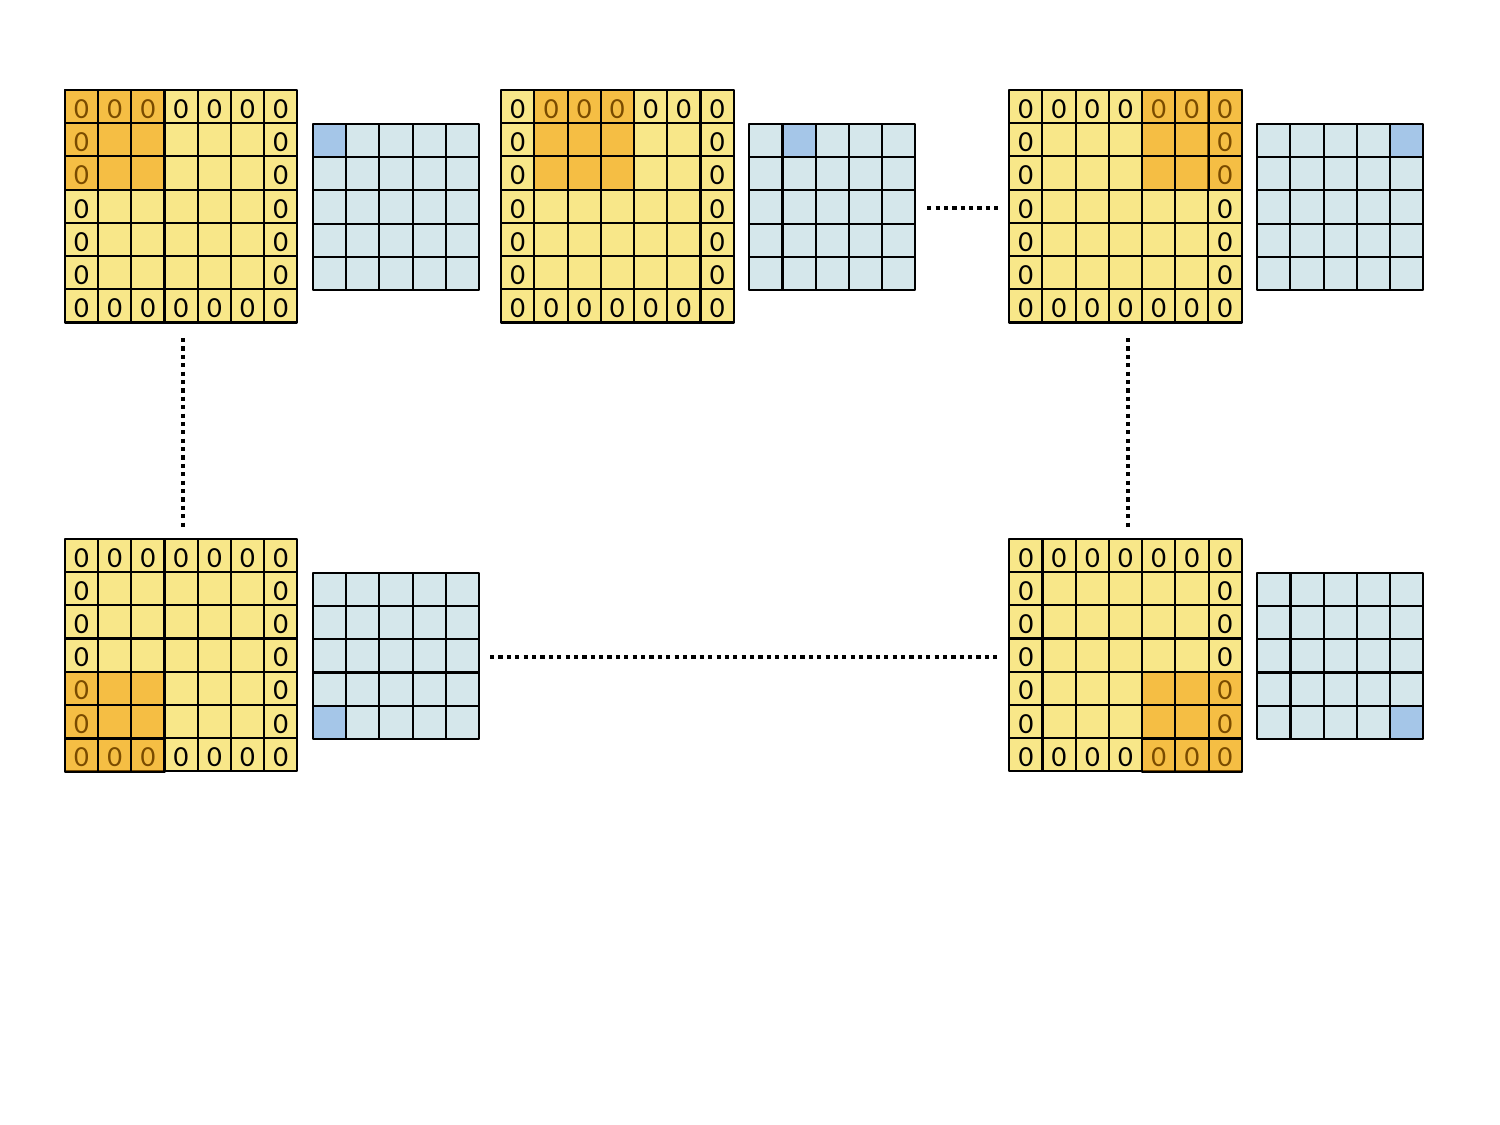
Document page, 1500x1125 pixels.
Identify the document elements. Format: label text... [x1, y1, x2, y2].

text_box 0 [501, 223, 535, 256]
text_box 0 [197, 538, 231, 573]
text_box 0 [1108, 538, 1142, 573]
text_box 0 [64, 606, 99, 638]
text_box 0 [132, 538, 164, 573]
text_box 0 [64, 190, 99, 223]
text_box 0 [1208, 289, 1242, 323]
text_box 0 [1009, 573, 1043, 606]
text_box 0 [635, 90, 667, 124]
text_box 0 [700, 256, 734, 289]
text_box 0 [99, 289, 132, 323]
text_box 0 [700, 124, 734, 157]
text_box 0 [264, 606, 298, 638]
text_box 0 [164, 289, 197, 323]
text_box 0 [1208, 606, 1242, 638]
text_box [1043, 573, 1242, 772]
text_box 0 [264, 289, 298, 323]
text_box 0 [700, 189, 734, 223]
text_box 0 [264, 90, 298, 124]
text_box 0 [64, 638, 99, 672]
text_box [1257, 572, 1424, 739]
text_box 0 [264, 705, 298, 738]
text_box 0 [1076, 90, 1108, 124]
text_box 0 [64, 223, 99, 256]
text_box 0 [700, 90, 734, 124]
text_box [749, 124, 916, 291]
text_box 0 [501, 90, 534, 124]
text_box 0 [264, 256, 298, 289]
text_box 0 [1043, 289, 1076, 323]
text_box 0 [1009, 189, 1043, 223]
text_box 0 [1208, 638, 1242, 672]
text_box 0 [64, 573, 99, 606]
text_box 0 [231, 90, 264, 124]
text_box [312, 572, 479, 739]
text_box 0 [535, 289, 568, 323]
text_box 0 [1175, 289, 1208, 323]
text_box [1043, 90, 1242, 289]
text_box 0 [197, 90, 231, 124]
text_box 0 [1208, 256, 1242, 289]
text_box 0 [64, 289, 99, 323]
text_box 0 [501, 189, 535, 223]
text_box 0 [264, 124, 298, 157]
text_box 0 [165, 738, 197, 772]
text_box 0 [1076, 738, 1108, 772]
text_box 0 [264, 638, 298, 672]
text_box 0 [700, 157, 734, 189]
text_box 0 [64, 256, 99, 289]
text_box 0 [1009, 738, 1043, 772]
text_box 0 [264, 573, 298, 606]
text_box 0 [1142, 538, 1175, 573]
text_box 0 [1009, 705, 1043, 738]
text_box 0 [264, 157, 298, 189]
text_box 0 [1009, 256, 1043, 289]
text_box 0 [1175, 538, 1208, 573]
text_box 0 [197, 738, 231, 772]
text_box 0 [1043, 538, 1076, 573]
text_box 0 [231, 538, 264, 573]
text_box 0 [231, 738, 264, 772]
text_box 0 [667, 289, 700, 323]
text_box 0 [1076, 289, 1108, 323]
text_box 0 [501, 289, 535, 323]
text_box 0 [1108, 289, 1142, 323]
text_box 0 [165, 90, 197, 124]
text_box 0 [1009, 223, 1043, 256]
text_box 0 [1208, 538, 1242, 573]
text_box [1257, 124, 1424, 291]
text_box 0 [568, 289, 600, 323]
text_box 0 [1009, 538, 1043, 573]
text_box [64, 573, 264, 772]
text_box 0 [1208, 223, 1242, 256]
text_box 0 [231, 289, 264, 323]
text_box 0 [600, 289, 634, 323]
text_box 0 [1108, 738, 1142, 772]
text_box [534, 90, 700, 289]
text_box [312, 124, 479, 291]
text_box 0 [501, 256, 535, 289]
text_box 0 [164, 538, 197, 573]
text_box 0 [264, 538, 298, 573]
text_box 0 [264, 672, 298, 705]
text_box 0 [1009, 289, 1043, 323]
text_box 0 [264, 189, 298, 223]
text_box 0 [1043, 738, 1076, 772]
text_box 0 [1208, 573, 1242, 606]
text_box 0 [1076, 538, 1108, 573]
text_box 0 [667, 90, 700, 124]
text_box 0 [1043, 90, 1076, 124]
text_box 0 [64, 538, 99, 573]
text_box 0 [700, 223, 734, 256]
text_box 0 [1009, 638, 1043, 672]
text_box 0 [99, 538, 132, 573]
text_box 0 [1142, 289, 1175, 323]
text_box 0 [1208, 190, 1242, 223]
text_box 0 [264, 738, 298, 772]
text_box 0 [1009, 90, 1043, 124]
text_box 0 [700, 289, 734, 323]
text_box 0 [197, 289, 231, 323]
text_box 0 [132, 289, 164, 323]
text_box 0 [501, 124, 534, 157]
text_box [64, 90, 264, 289]
text_box 0 [1009, 606, 1043, 638]
text_box 0 [1009, 124, 1043, 157]
text_box 0 [264, 223, 298, 256]
text_box 0 [634, 289, 667, 323]
text_box 0 [1108, 90, 1142, 124]
text_box 0 [501, 157, 534, 189]
text_box 0 [1009, 157, 1043, 189]
text_box 0 [1009, 672, 1043, 705]
